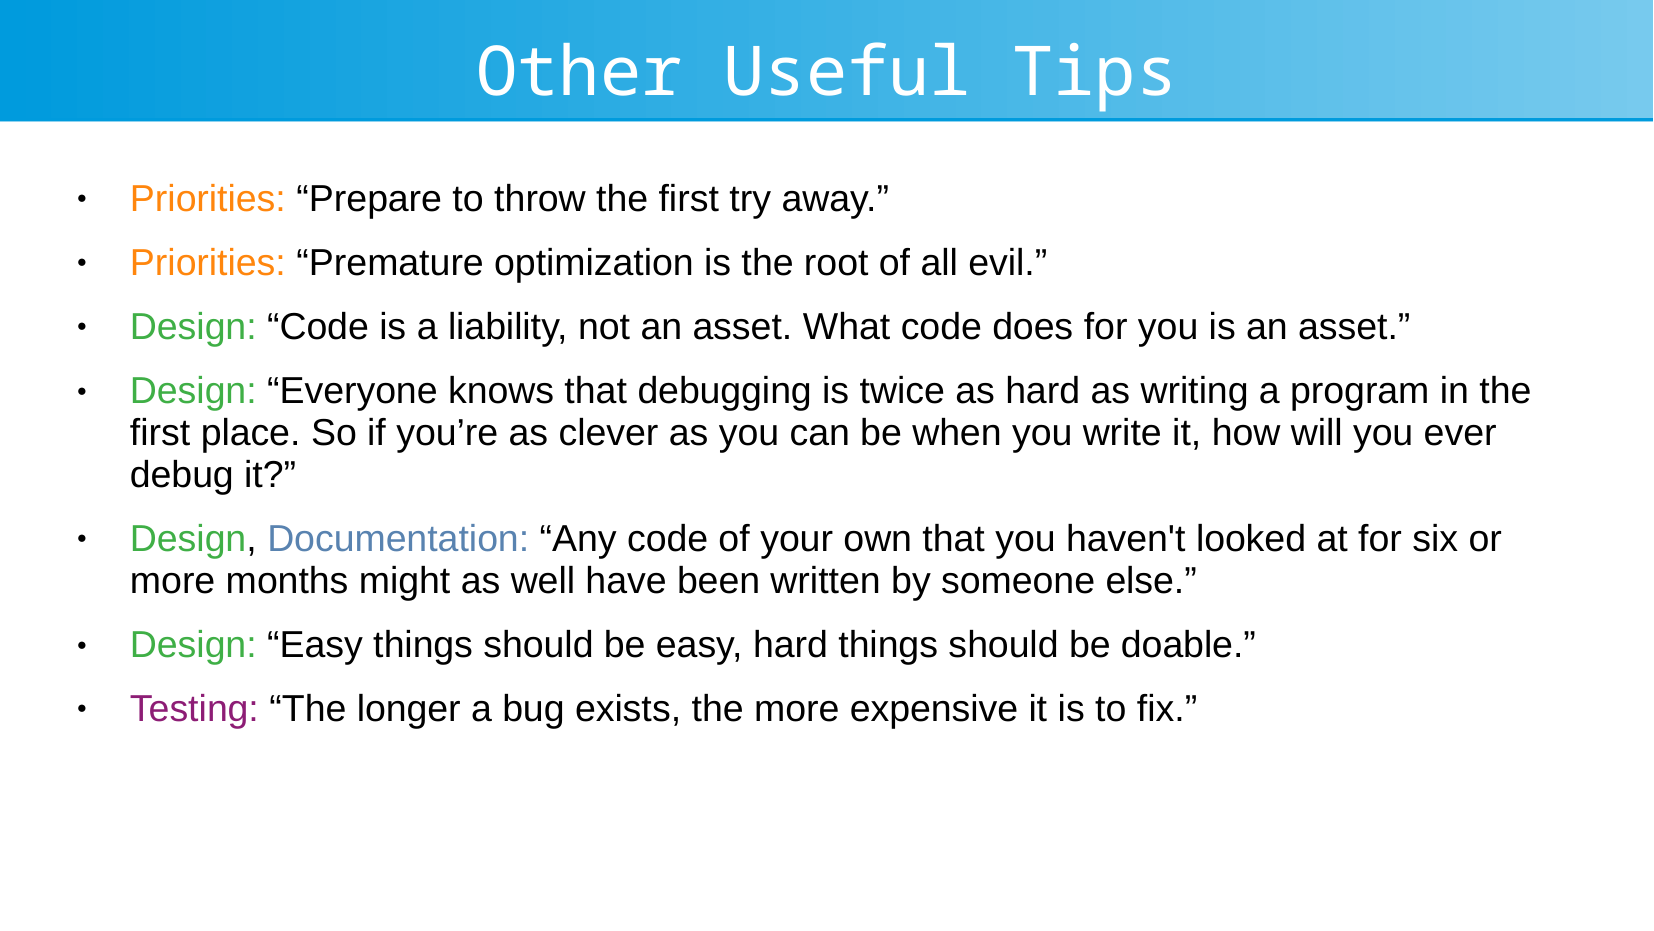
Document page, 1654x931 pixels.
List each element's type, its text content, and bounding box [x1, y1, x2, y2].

list Priorities: “Prepare to throw the first try away.” Priorities: “Premature optimization is the root of all evil.” Design: “Code is a liability, not an asset. What code does for you is an asset.” Design: “Everyone knows that debugging is twice as hard as writing a program in the first place. So if you’re as clever as you can be when you write it, how will you ever debug it?” Design, Documentation: “Any code of your own that you haven't looked at for six or more months might as well have been written by someone else.” Design: “Easy things should be easy, hard things should be doable.” Testing: “The longer a bug exists, the more expensive it is to fix.” [59, 177, 1595, 768]
title Other Useful Tips [59, 28, 1595, 109]
